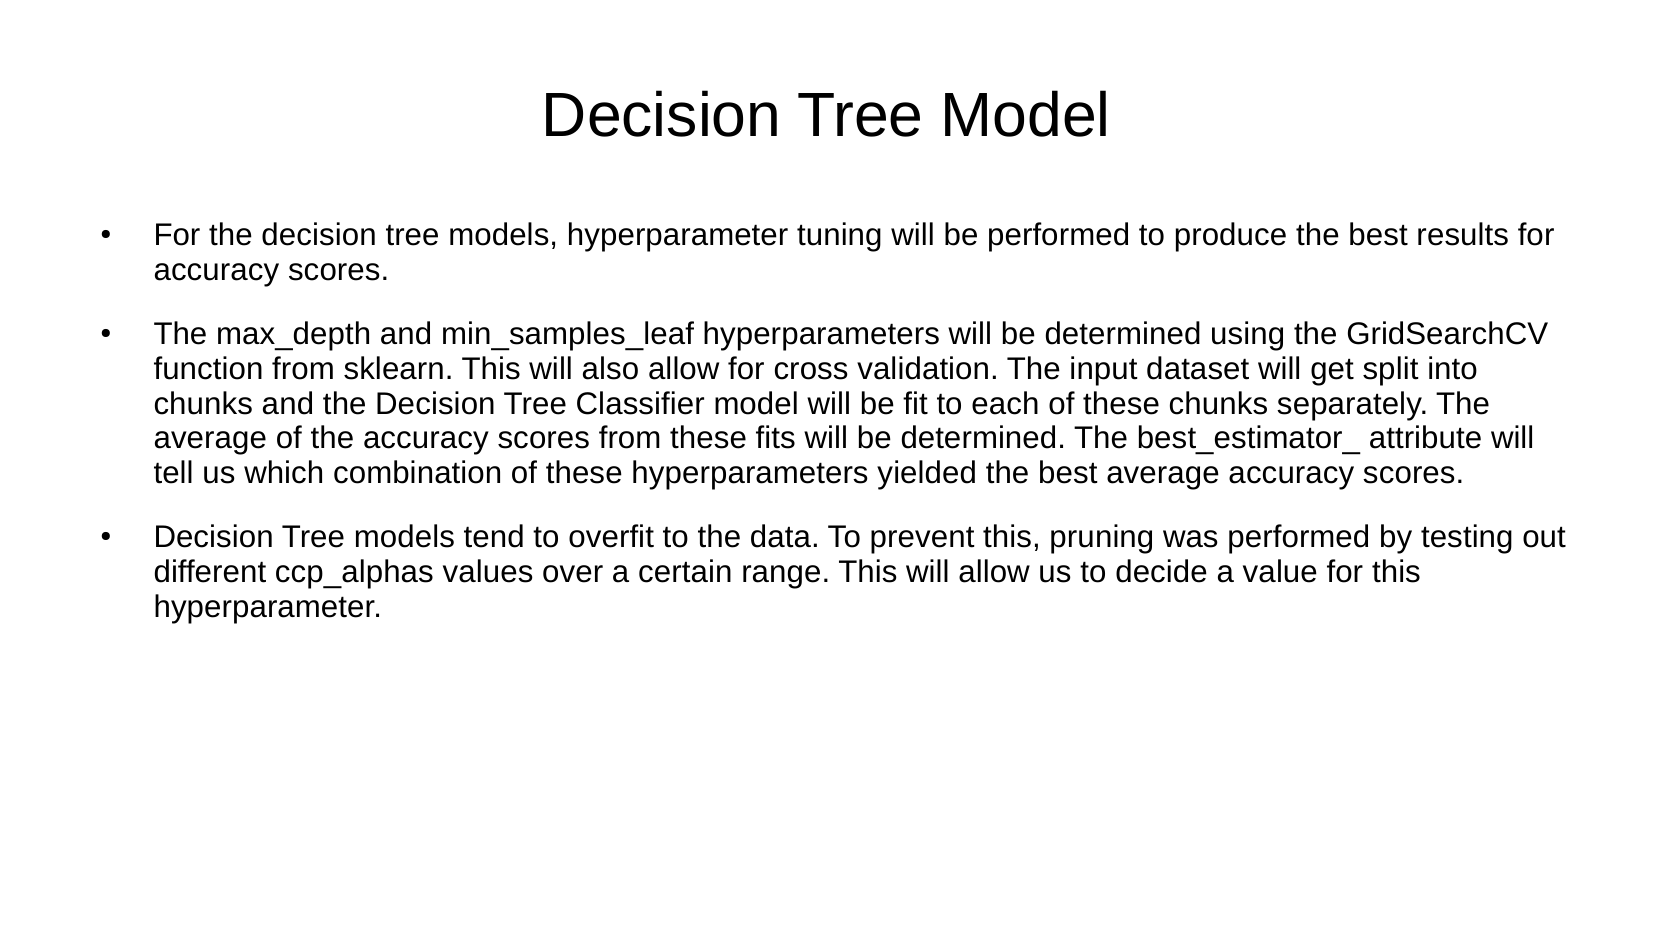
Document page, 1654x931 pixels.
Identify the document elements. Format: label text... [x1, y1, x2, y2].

list For the decision tree models, hyperparameter tuning will be performed to produce the best results for accuracy scores. The max_depth and min_samples_leaf hyperparameters will be determined using the GridSearchCV function from sklearn. This will also allow for cross validation. The input dataset will get split into chunks and the Decision Tree Classifier model will be fit to each of these chunks separately. The average of the accuracy scores from these fits will be determined. The best_estimator_ attribute will tell us which combination of these hyperparameters yielded the best average accuracy scores. Decision Tree models tend to overfit to the data. To prevent this, pruning was performed by testing out different ccp_alphas values over a certain range. This will allow us to decide a value for this hyperparameter. [82, 217, 1571, 758]
title Decision Tree Model [82, 37, 1571, 193]
